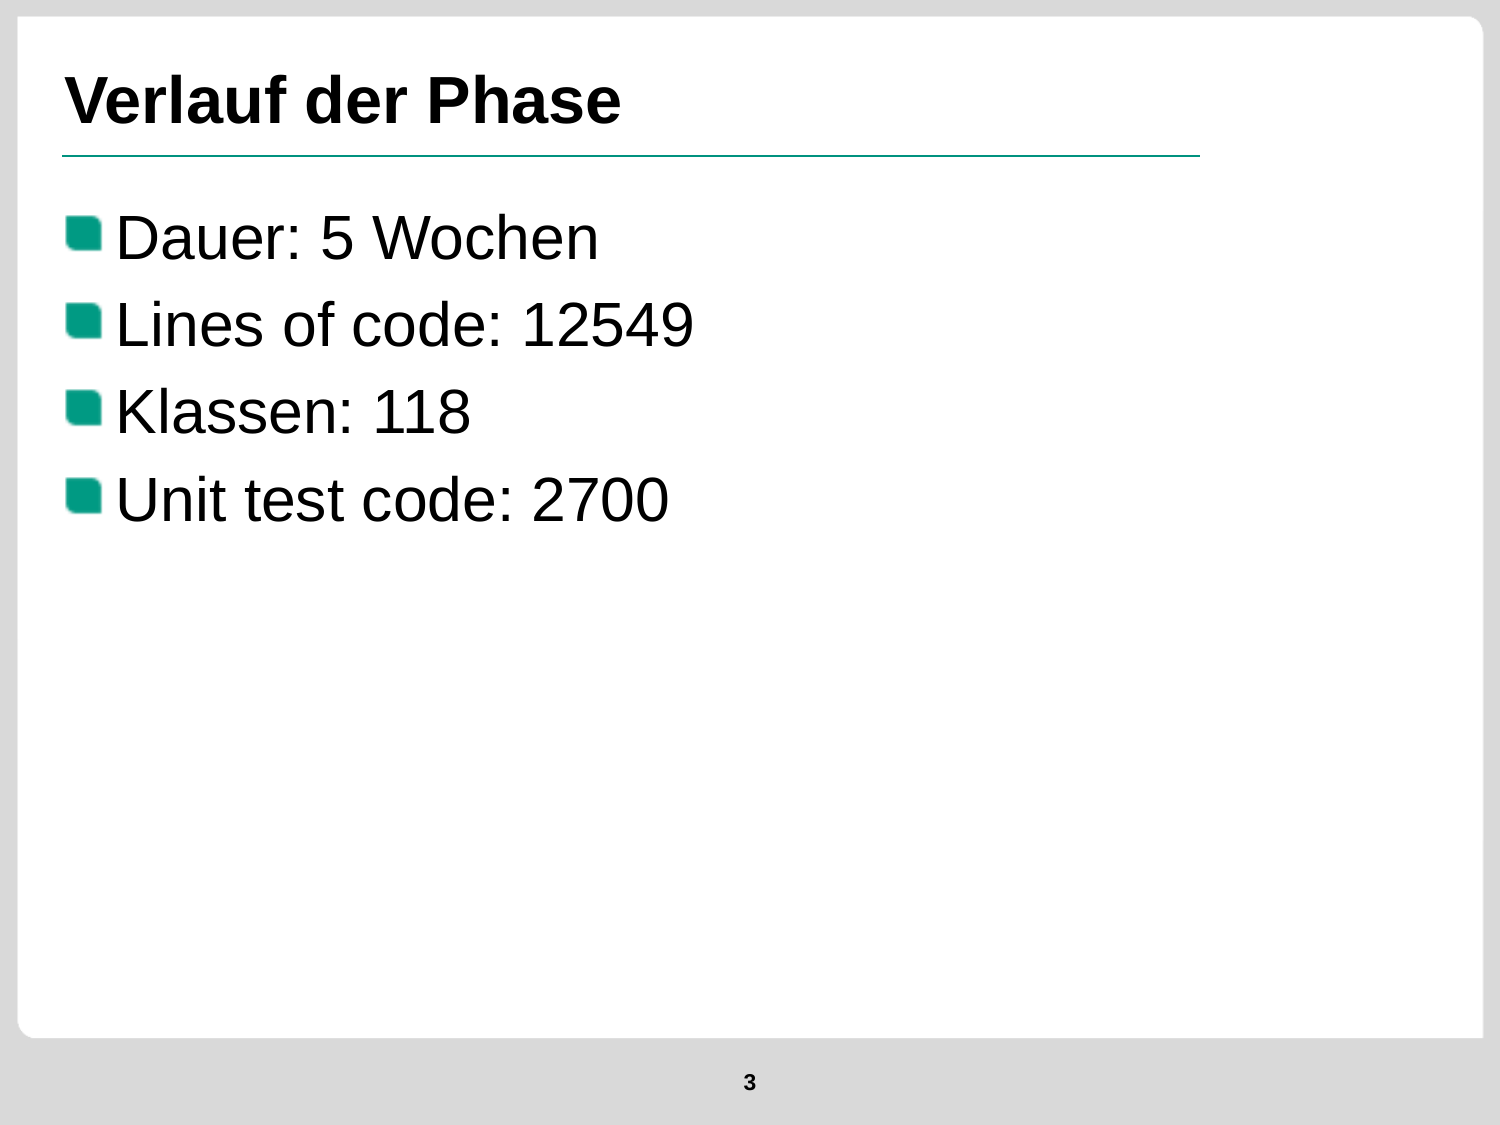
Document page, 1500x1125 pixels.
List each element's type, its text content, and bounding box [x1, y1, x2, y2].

title Verlauf der Phase [64, 54, 1114, 147]
list Dauer: 5 Wochen Lines of code: 12549 Klassen: 118 Unit test code: 2700 [64, 196, 1471, 1000]
picture [0, 0, 1500, 1125]
